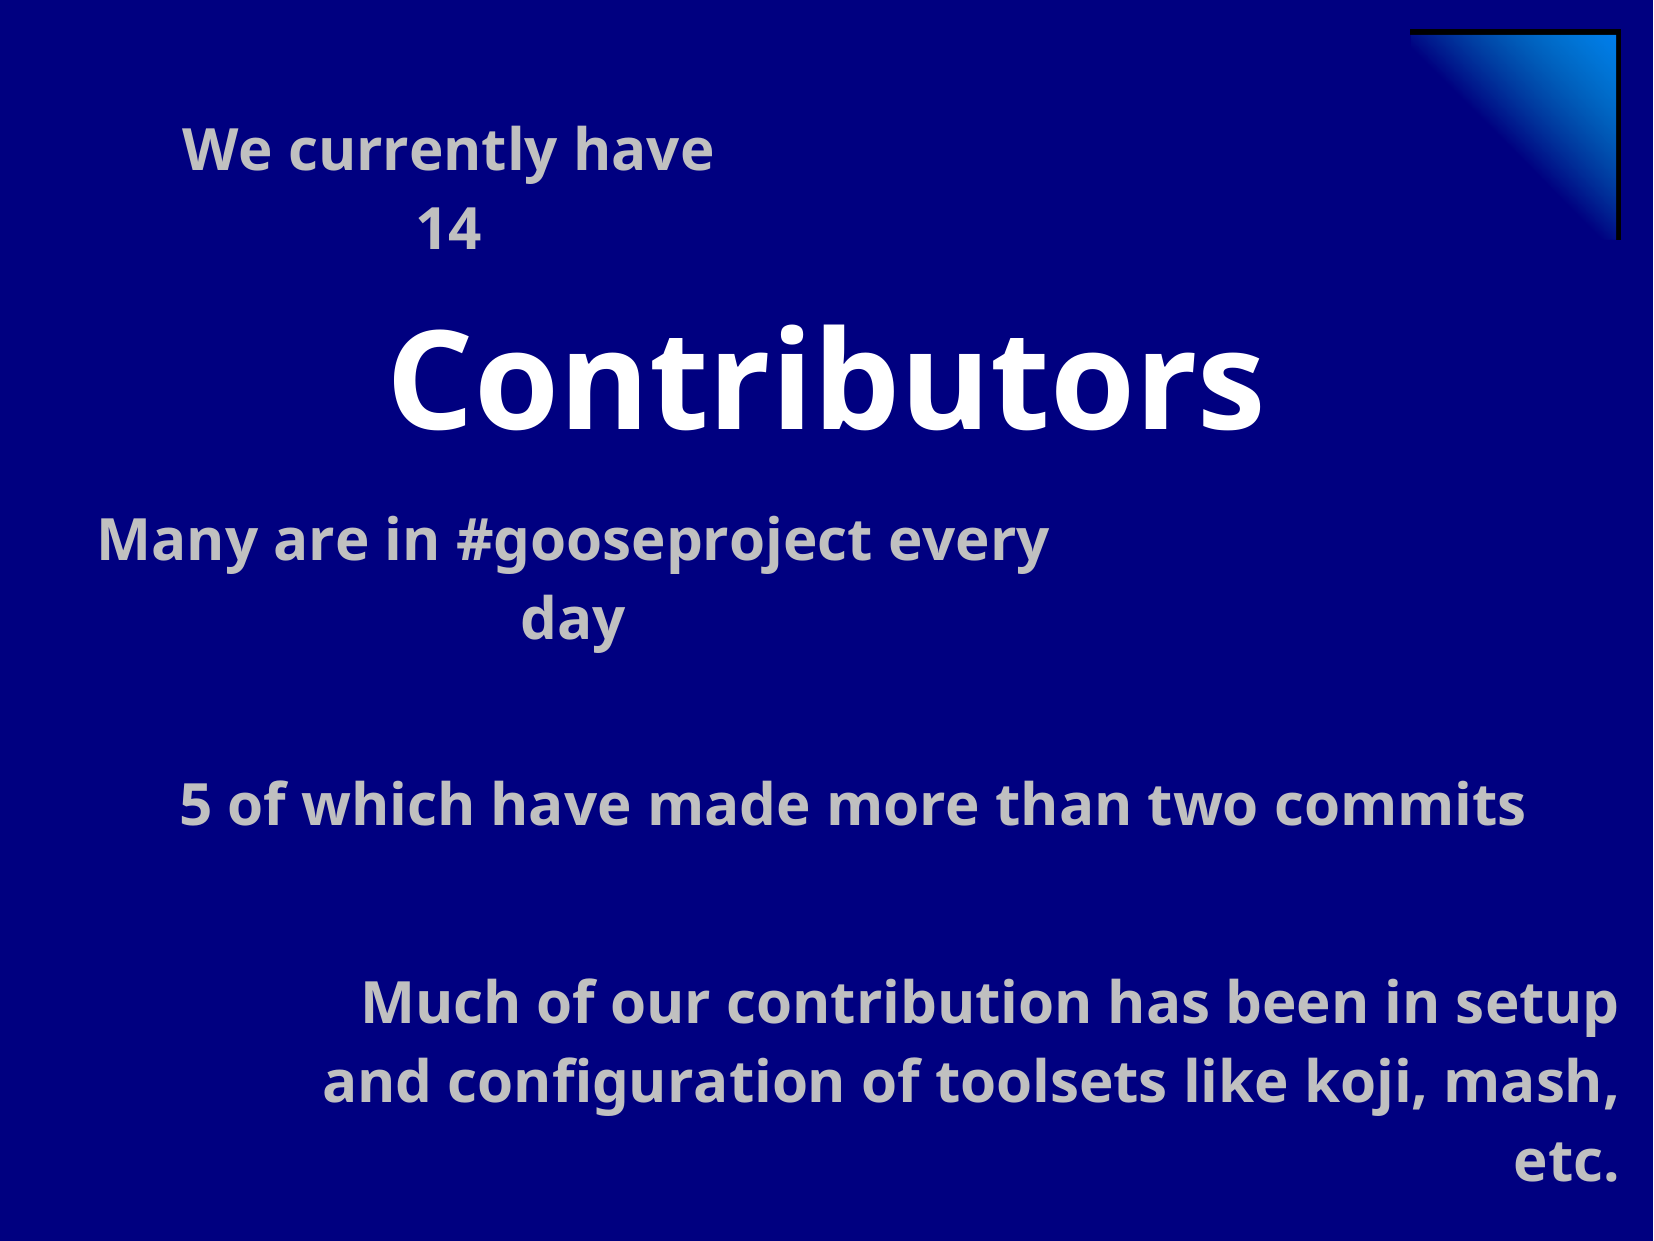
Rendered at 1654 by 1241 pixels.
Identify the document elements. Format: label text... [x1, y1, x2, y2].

text_box Much of our contribution has been in setup and configuration of toolsets like koji, mash, etc. [242, 1004, 1621, 1156]
picture [1410, 29, 1621, 241]
text_box 5 of which have made more than two commits [146, 765, 1561, 841]
subtitle Contributors [82, 78, 1571, 675]
text_box We currently have 14 [150, 150, 748, 226]
text_box Many are in #gooseproject every day [76, 539, 1071, 616]
